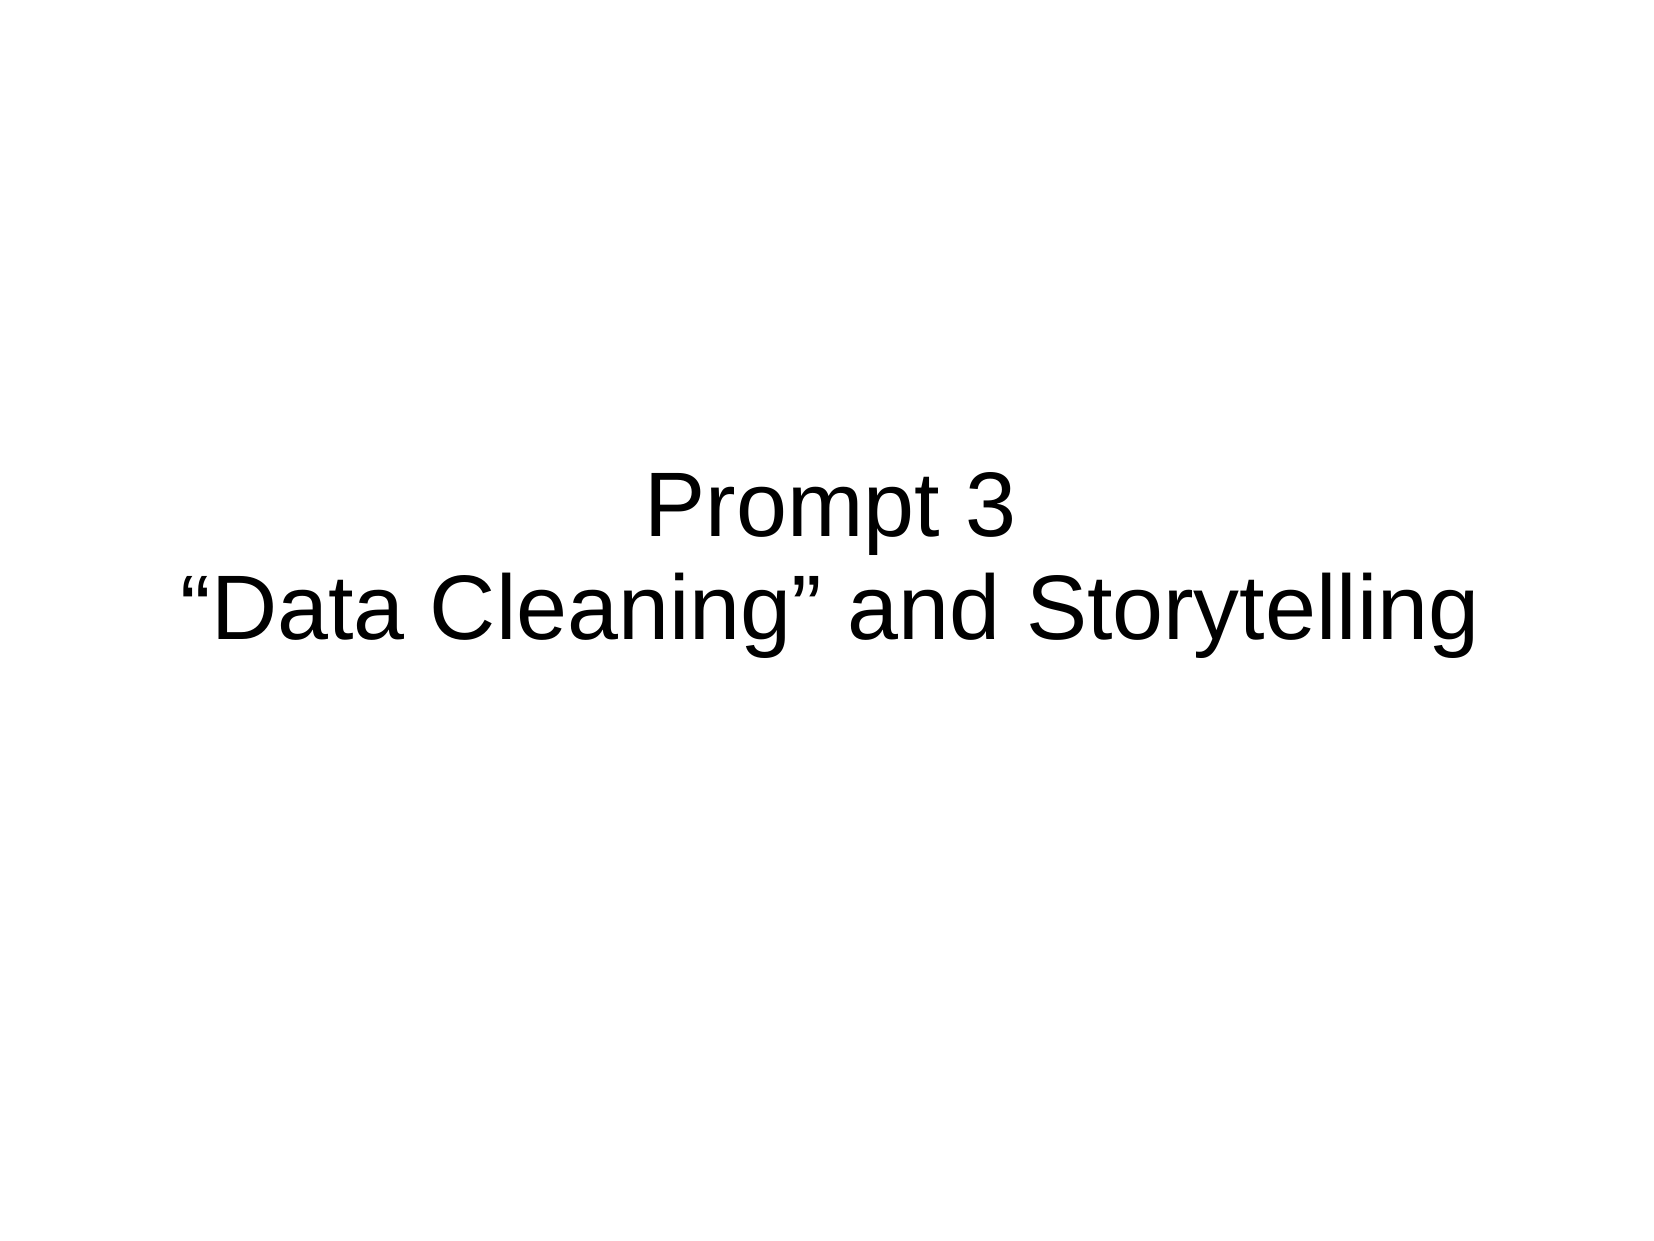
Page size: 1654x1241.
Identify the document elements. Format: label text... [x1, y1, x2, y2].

title Prompt 3 “Data Cleaning” and Storytelling [86, 452, 1576, 661]
